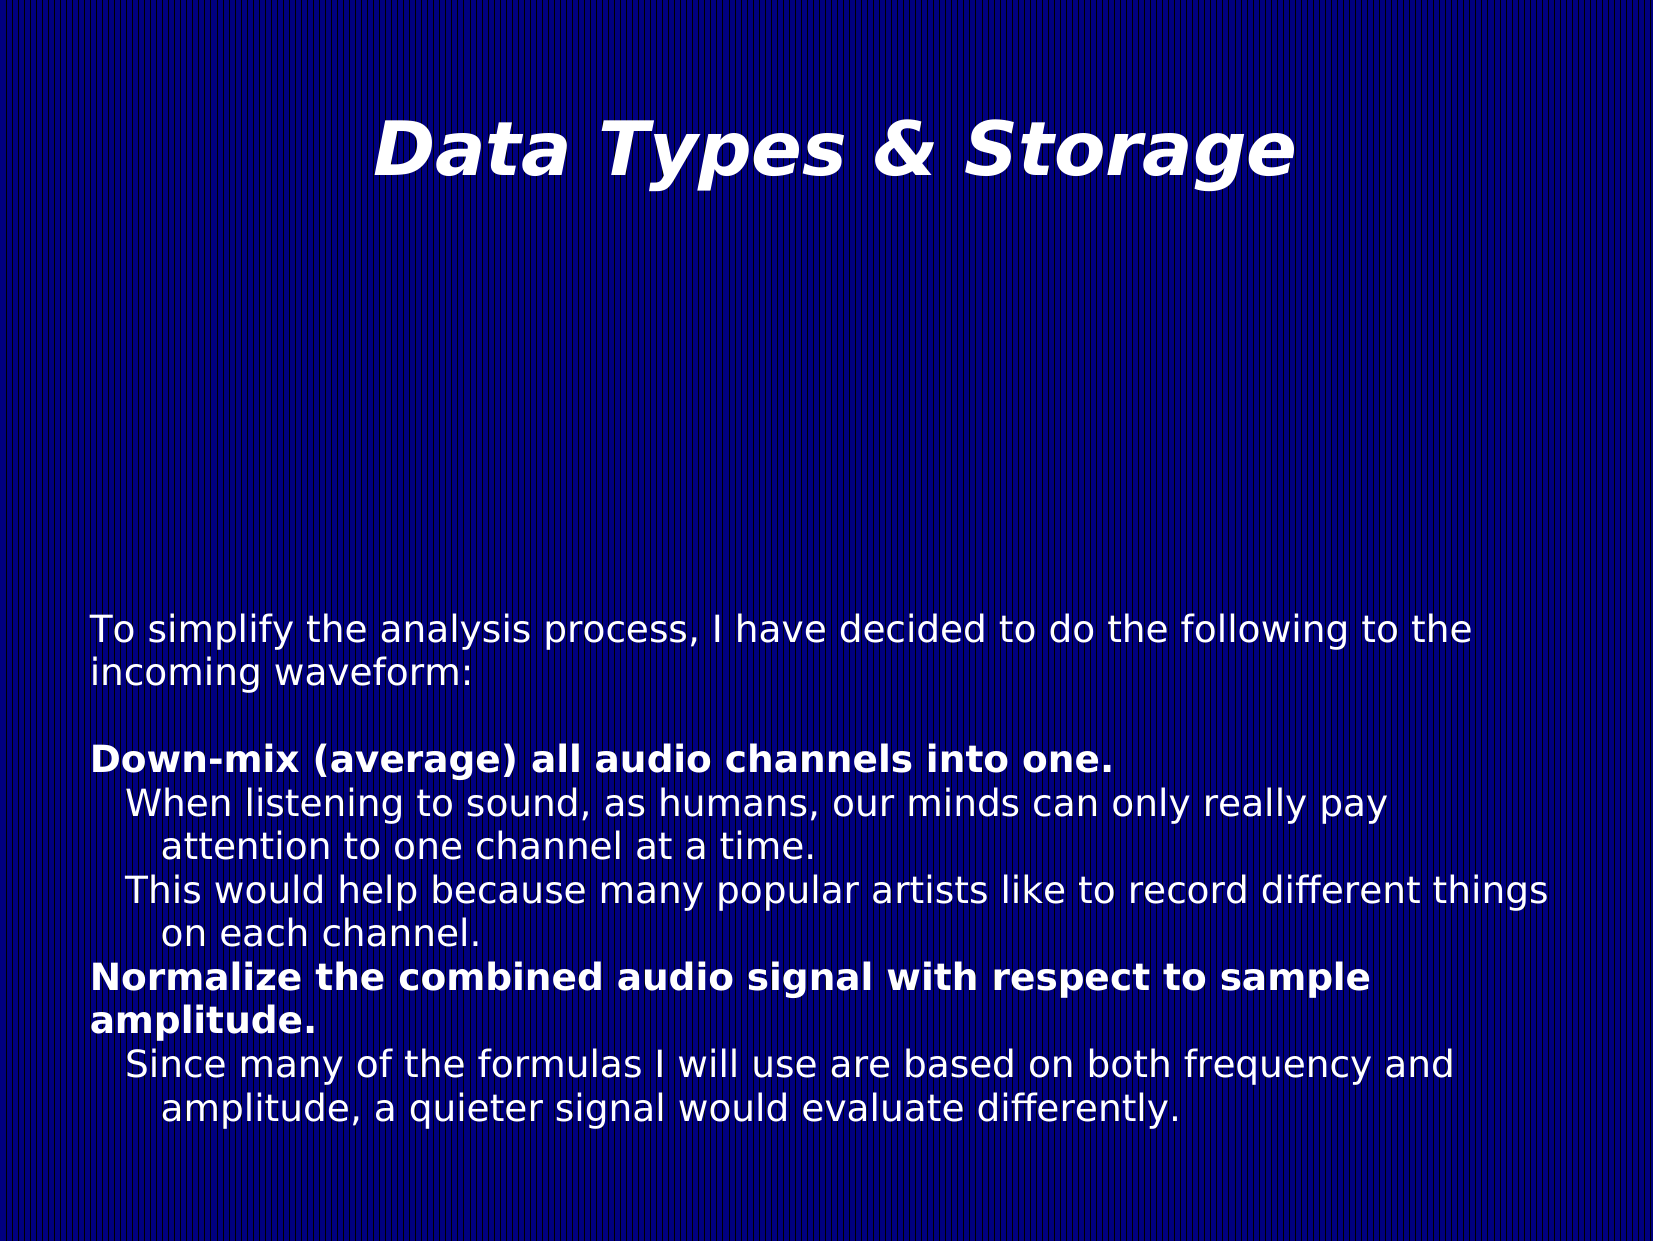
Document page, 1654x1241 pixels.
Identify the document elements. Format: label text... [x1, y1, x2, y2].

text_box To simplify the analysis process, I have decided to do the following to the incoming waveform: Down-mix (average) all audio channels into one. When listening to sound, as humans, our minds can only really pay attention to one channel at a time. This would help because many popular artists like to record different things on each channel. Normalize the combined audio signal with respect to sample amplitude. Since many of the formulas I will use are based on both frequency and amplitude, a quieter signal would evaluate differently. [74, 600, 1575, 1138]
text_box Data Types & Storage [358, 98, 1295, 202]
